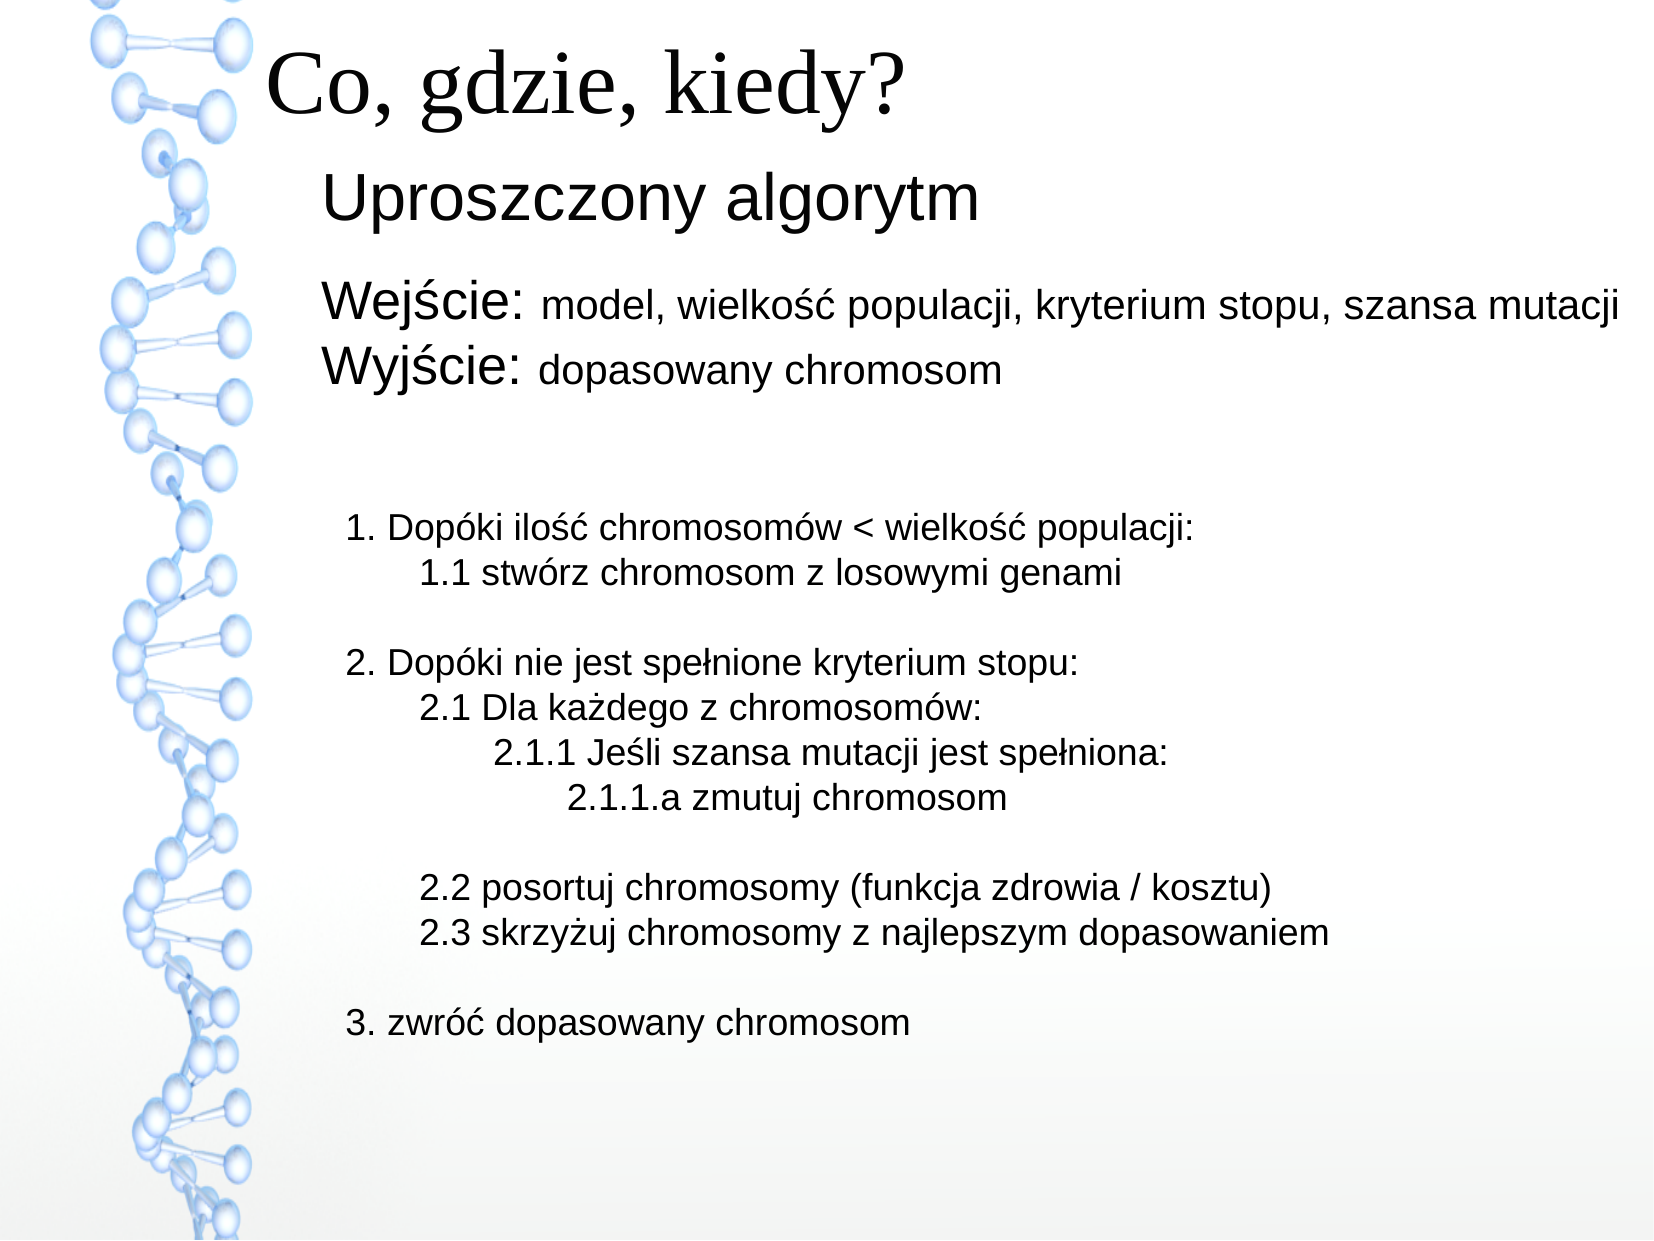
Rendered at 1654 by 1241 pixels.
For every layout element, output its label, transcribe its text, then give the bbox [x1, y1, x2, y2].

text_box 1. Dopóki ilość chromosomów < wielkość populacji: 1.1 stwórz chromosom z losowymi genami 2. Dopóki nie jest spełnione kryterium stopu: 2.1 Dla każdego z chromosomów: 2.1.1 Jeśli szansa mutacji jest spełniona: 2.1.1.a zmutuj chromosom 2.2 posortuj chromosomy (funkcja zdrowia / kosztu) 2.3 skrzyżuj chromosomy z najlepszym dopasowaniem 3. zwróć dopasowany chromosom [330, 496, 1548, 1181]
text_box Wejście: model, wielkość populacji, kryterium stopu, szansa mutacji Wyjście: dopasowany chromosom [247, 265, 1630, 449]
text_box Co, gdzie, kiedy? [265, 11, 1595, 142]
text_box Uproszczony algorytm [247, 153, 1577, 244]
picture [0, 0, 1654, 1240]
